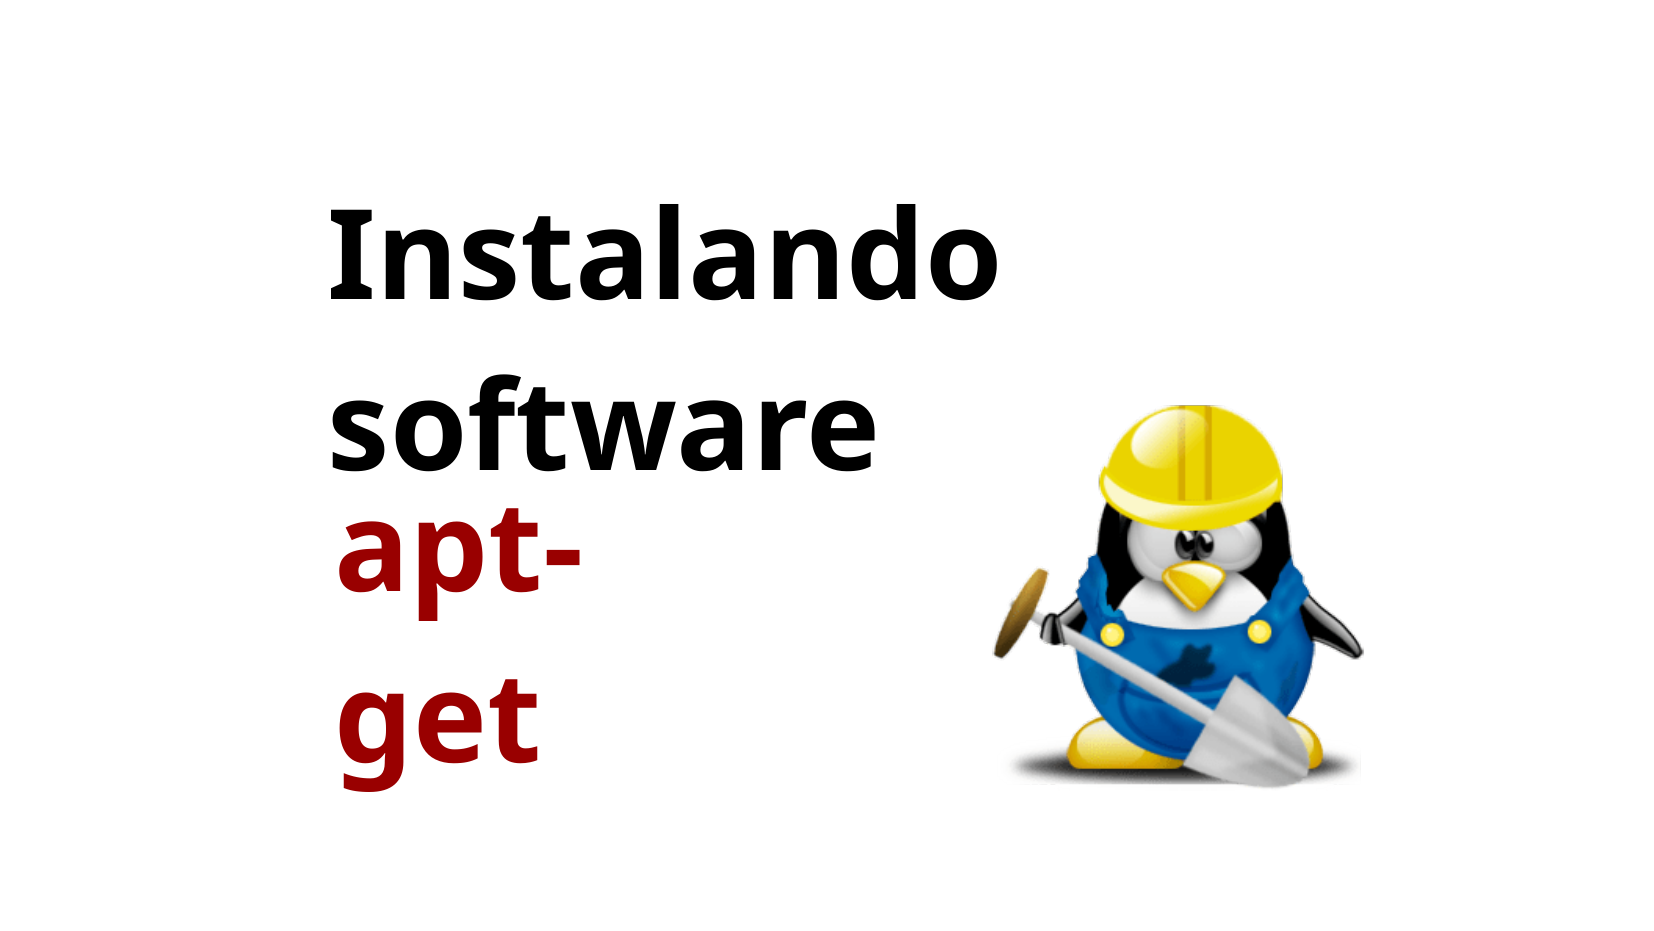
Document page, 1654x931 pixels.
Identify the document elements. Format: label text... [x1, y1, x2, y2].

text_box Instalando software [313, 158, 1212, 424]
text_box apt-get [319, 450, 777, 599]
picture [974, 390, 1375, 791]
